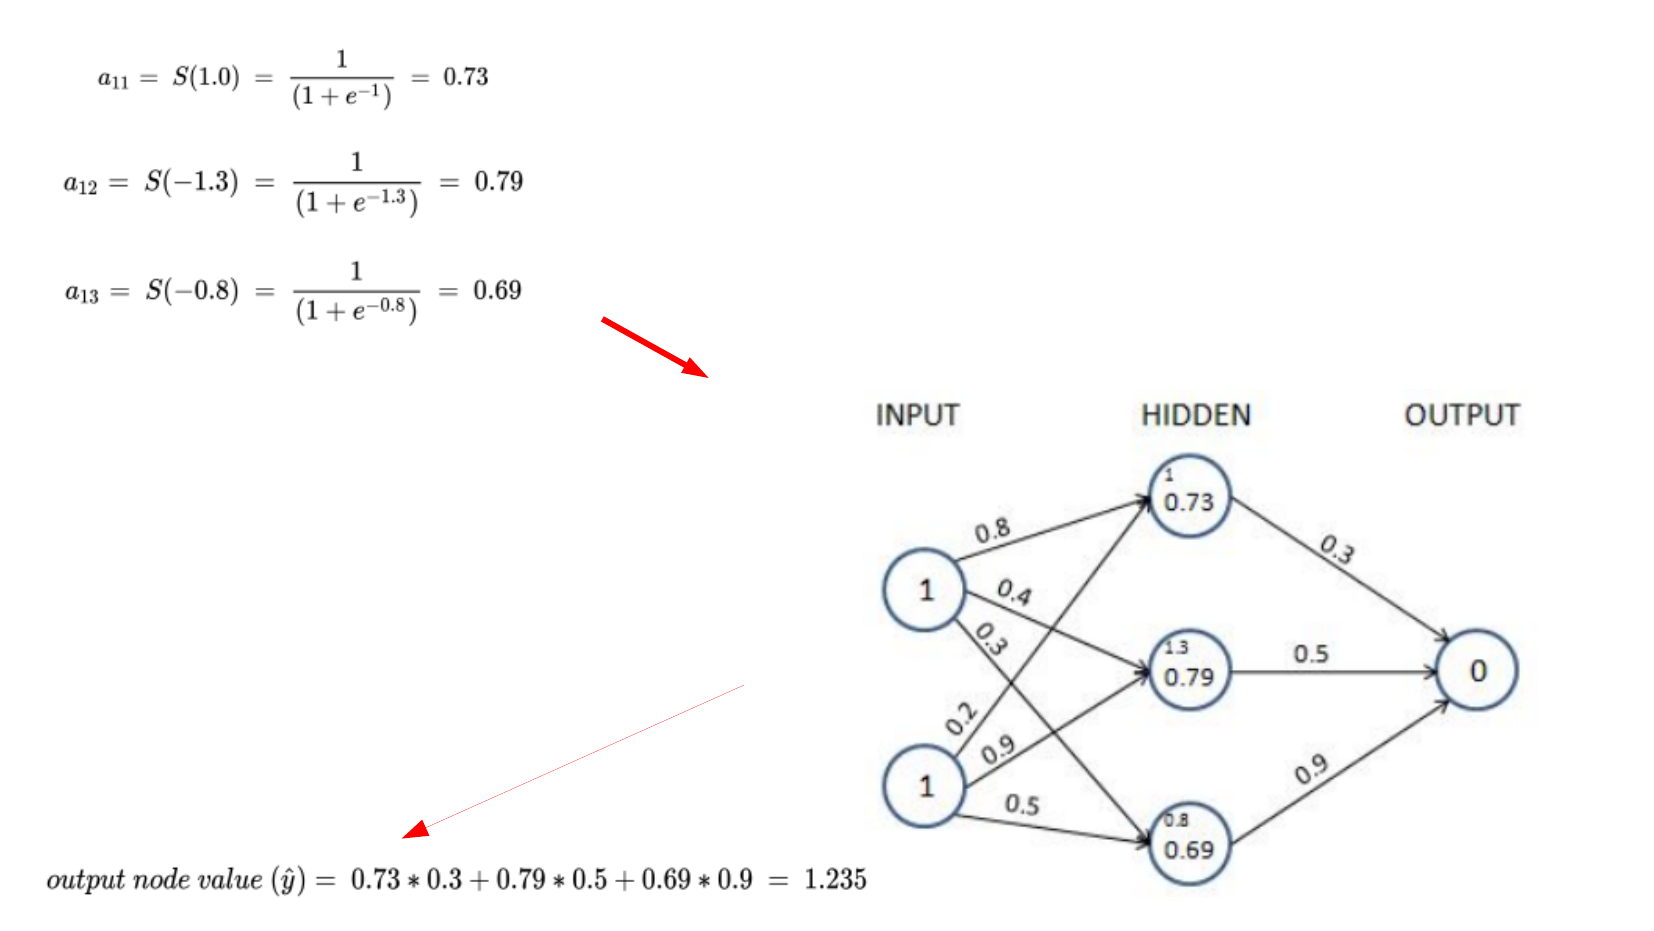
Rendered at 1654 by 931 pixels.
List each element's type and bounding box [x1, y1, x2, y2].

picture [23, 389, 1538, 927]
picture [23, 35, 552, 348]
